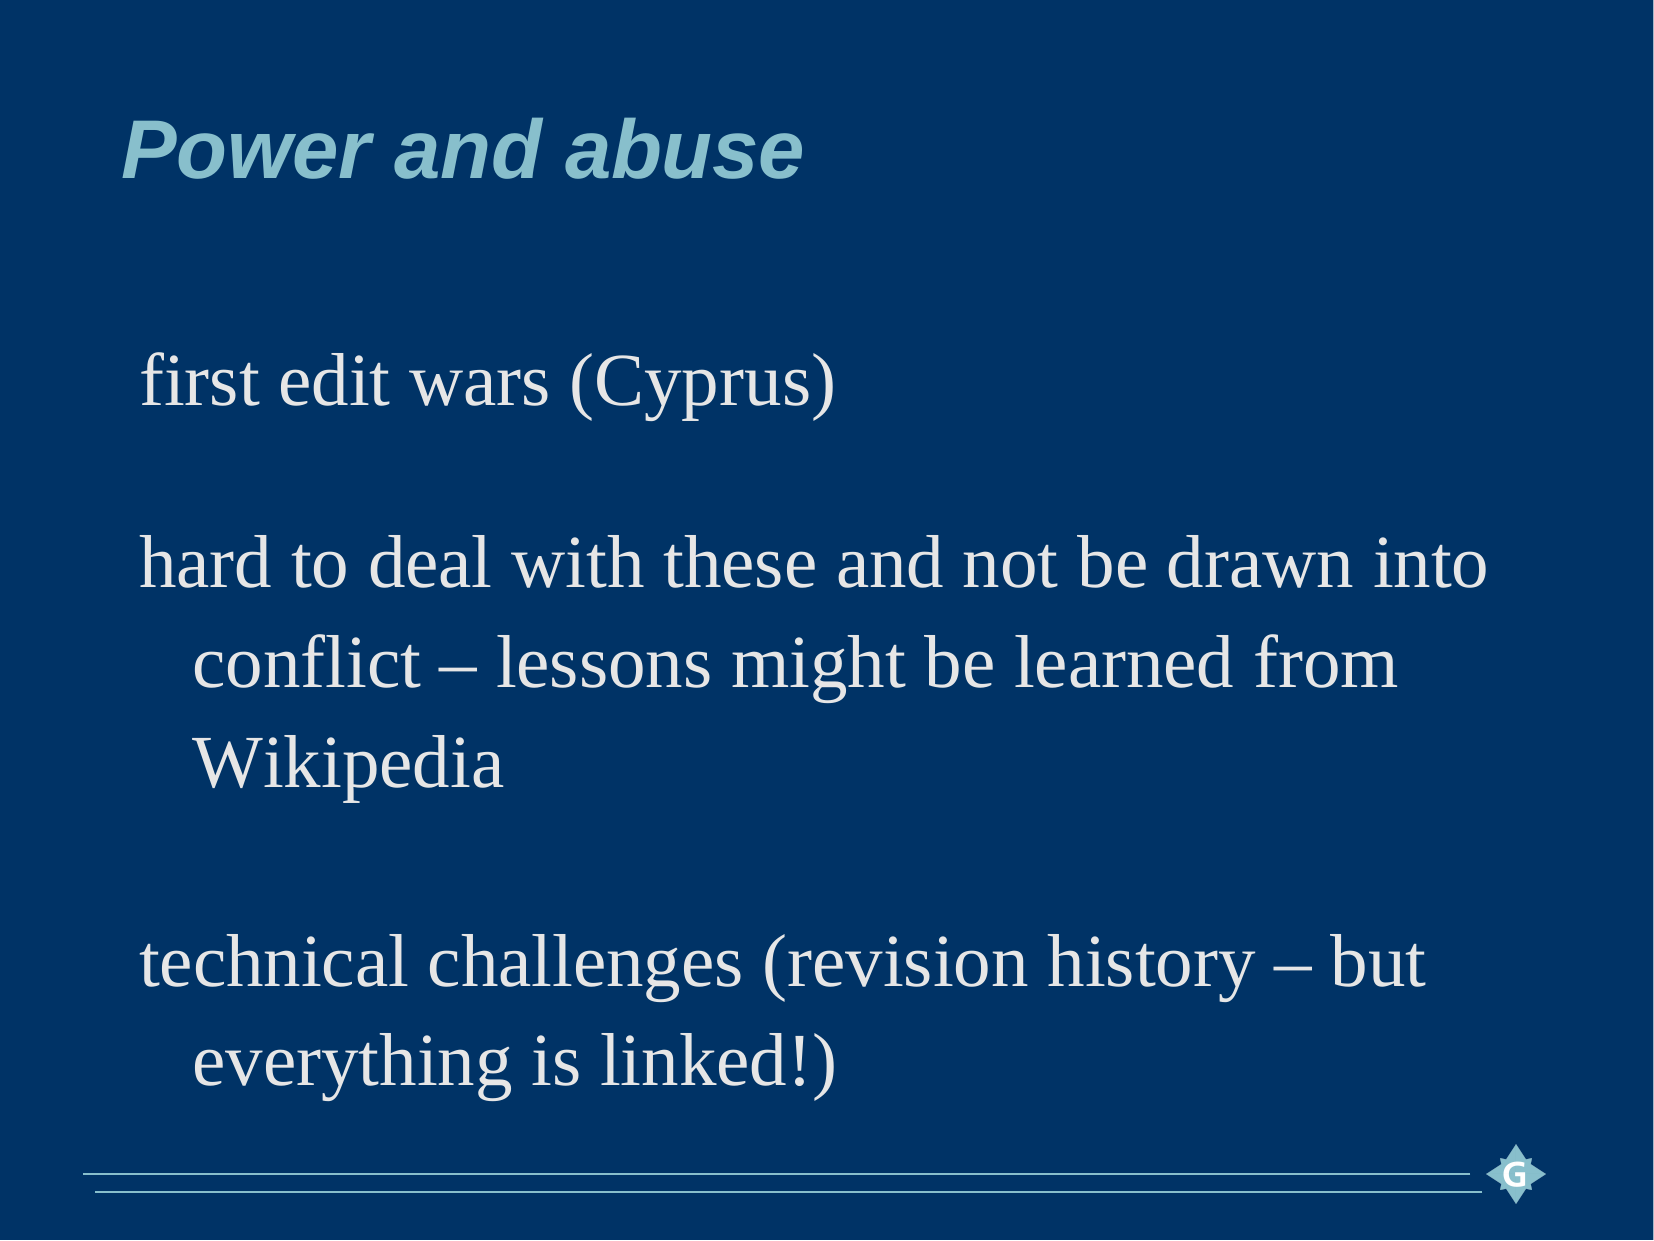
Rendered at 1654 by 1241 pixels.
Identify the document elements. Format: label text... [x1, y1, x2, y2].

picture [1486, 1144, 1546, 1204]
list first edit wars (Cyprus) hard to deal with these and not be drawn into conflict – lessons might be learned from Wikipedia technical challenges (revision history – but everything is linked!) [121, 322, 1561, 1118]
title Power and abuse [121, 53, 1534, 247]
